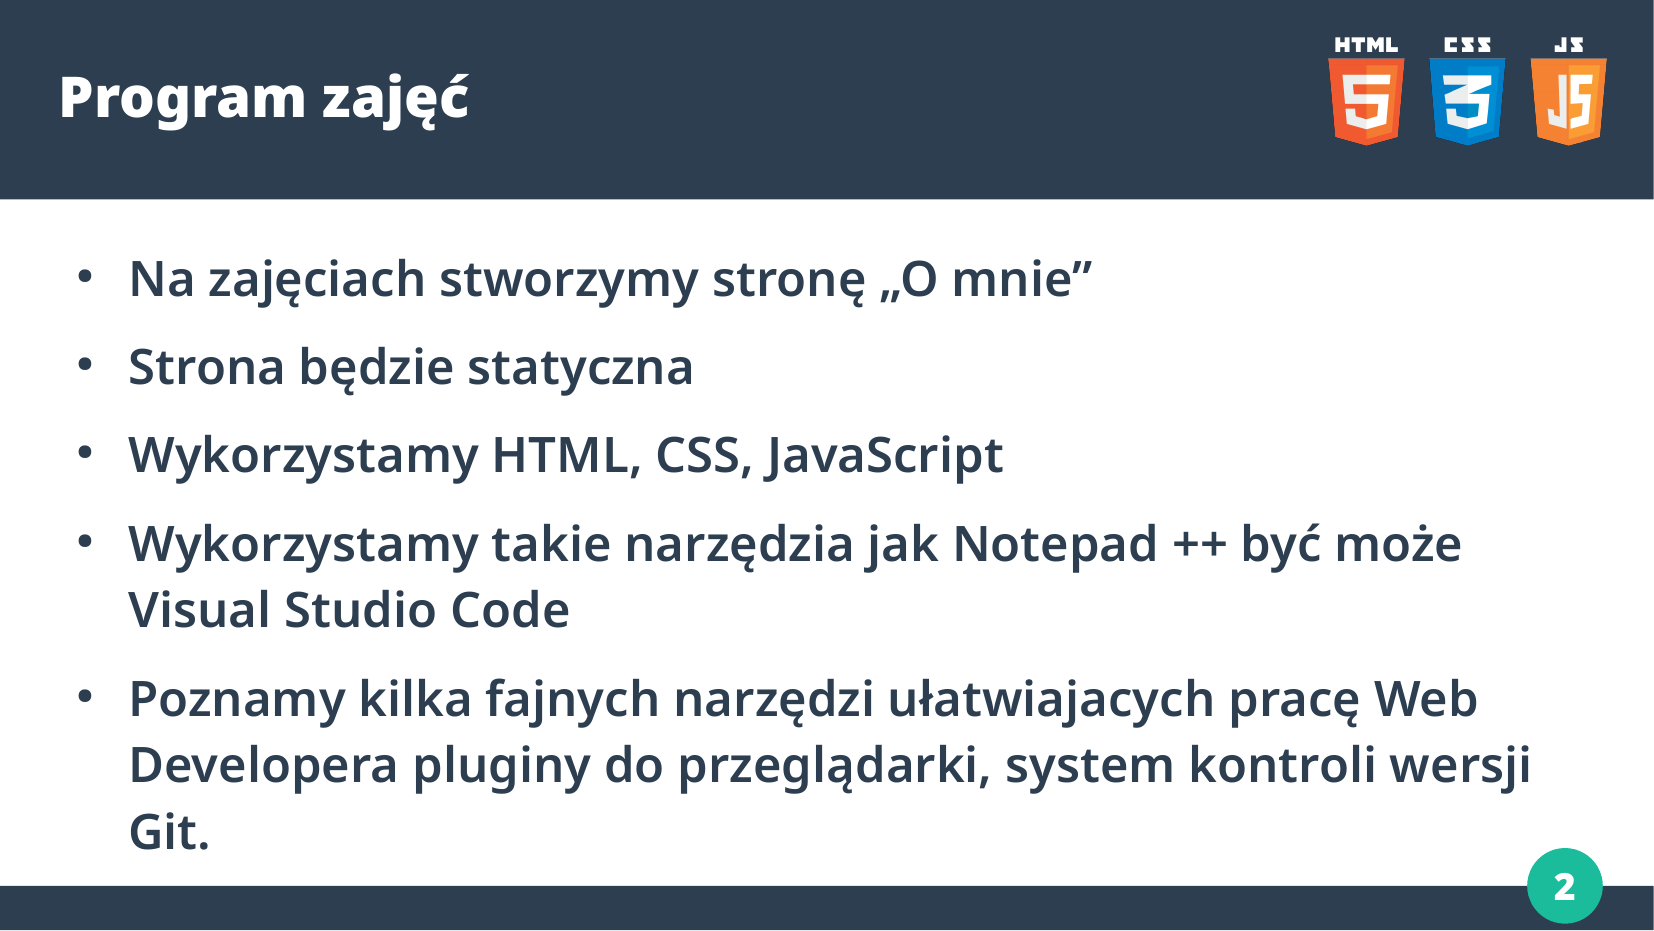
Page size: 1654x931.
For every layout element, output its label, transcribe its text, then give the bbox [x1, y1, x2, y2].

list Na zajęciach stworzymy stronę „O mnie” Strona będzie statyczna Wykorzystamy HTML, CSS, JavaScript Wykorzystamy takie narzędzia jak Notepad ++ być może Visual Studio Code Poznamy kilka fajnych narzędzi ułatwiajacych pracę Web Developera pluginy do przeglądarki, system kontroli wersji Git. [59, 243, 1595, 864]
picture [1328, 37, 1607, 146]
title Program zajęć [59, 37, 1595, 155]
